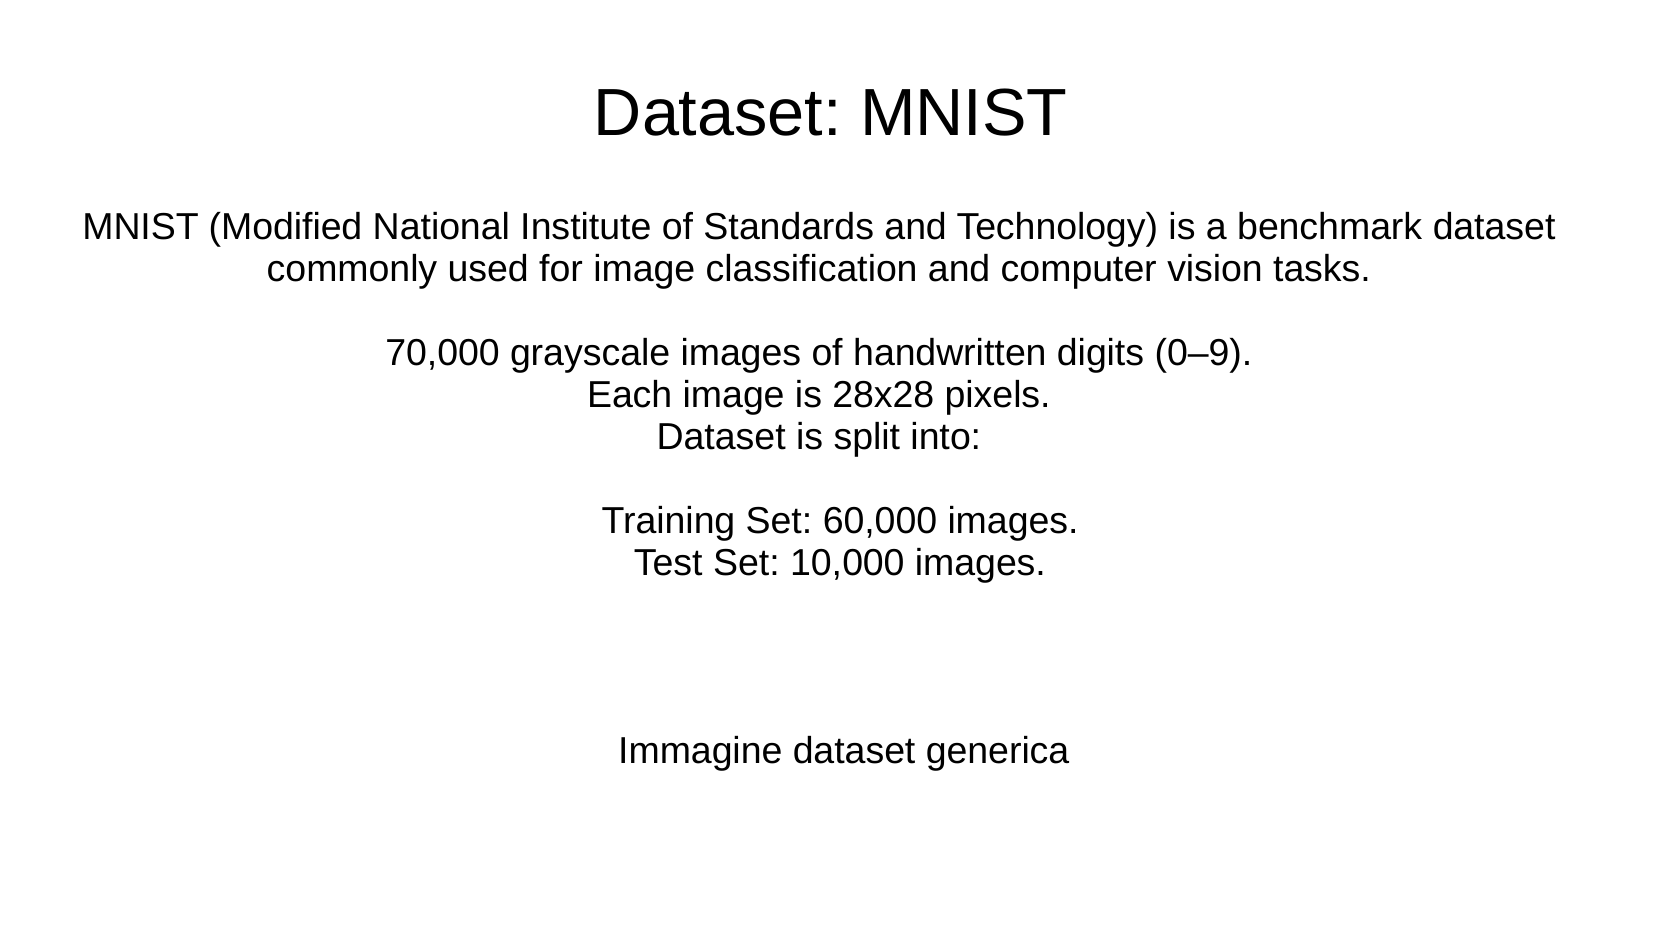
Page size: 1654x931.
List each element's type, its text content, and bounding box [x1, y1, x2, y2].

text_box MNIST (Modified National Institute of Standards and Technology) is a benchmark dataset commonly used for image classification and computer vision tasks. 70,000 grayscale images of handwritten digits (0–9). Each image is 28x28 pixels. Dataset is split into: Training Set: 60,000 images. Test Set: 10,000 images. [75, 205, 1564, 584]
text_box Immagine dataset generica [600, 675, 1088, 826]
subtitle Dataset: MNIST [86, 37, 1576, 188]
